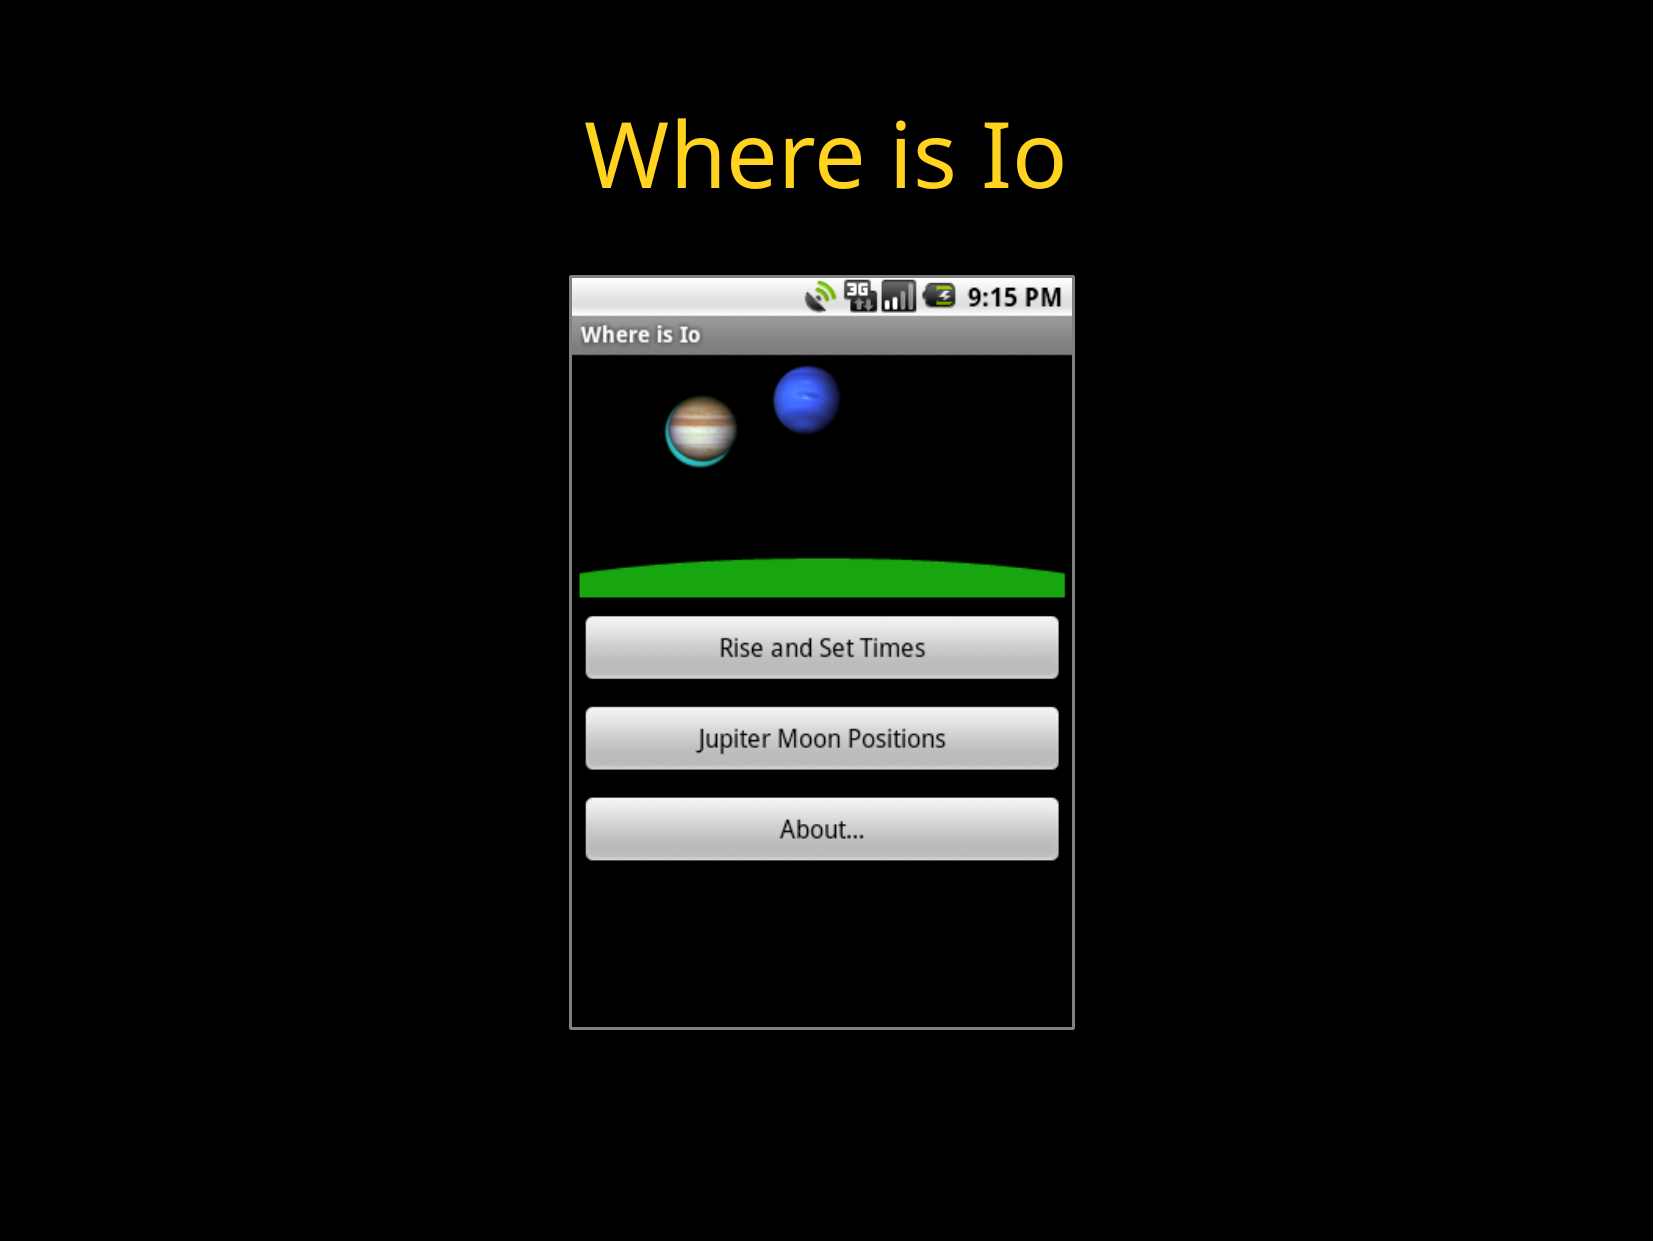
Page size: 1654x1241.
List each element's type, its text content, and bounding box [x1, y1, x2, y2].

title Where is Io [82, 49, 1571, 257]
picture [572, 277, 1073, 1028]
